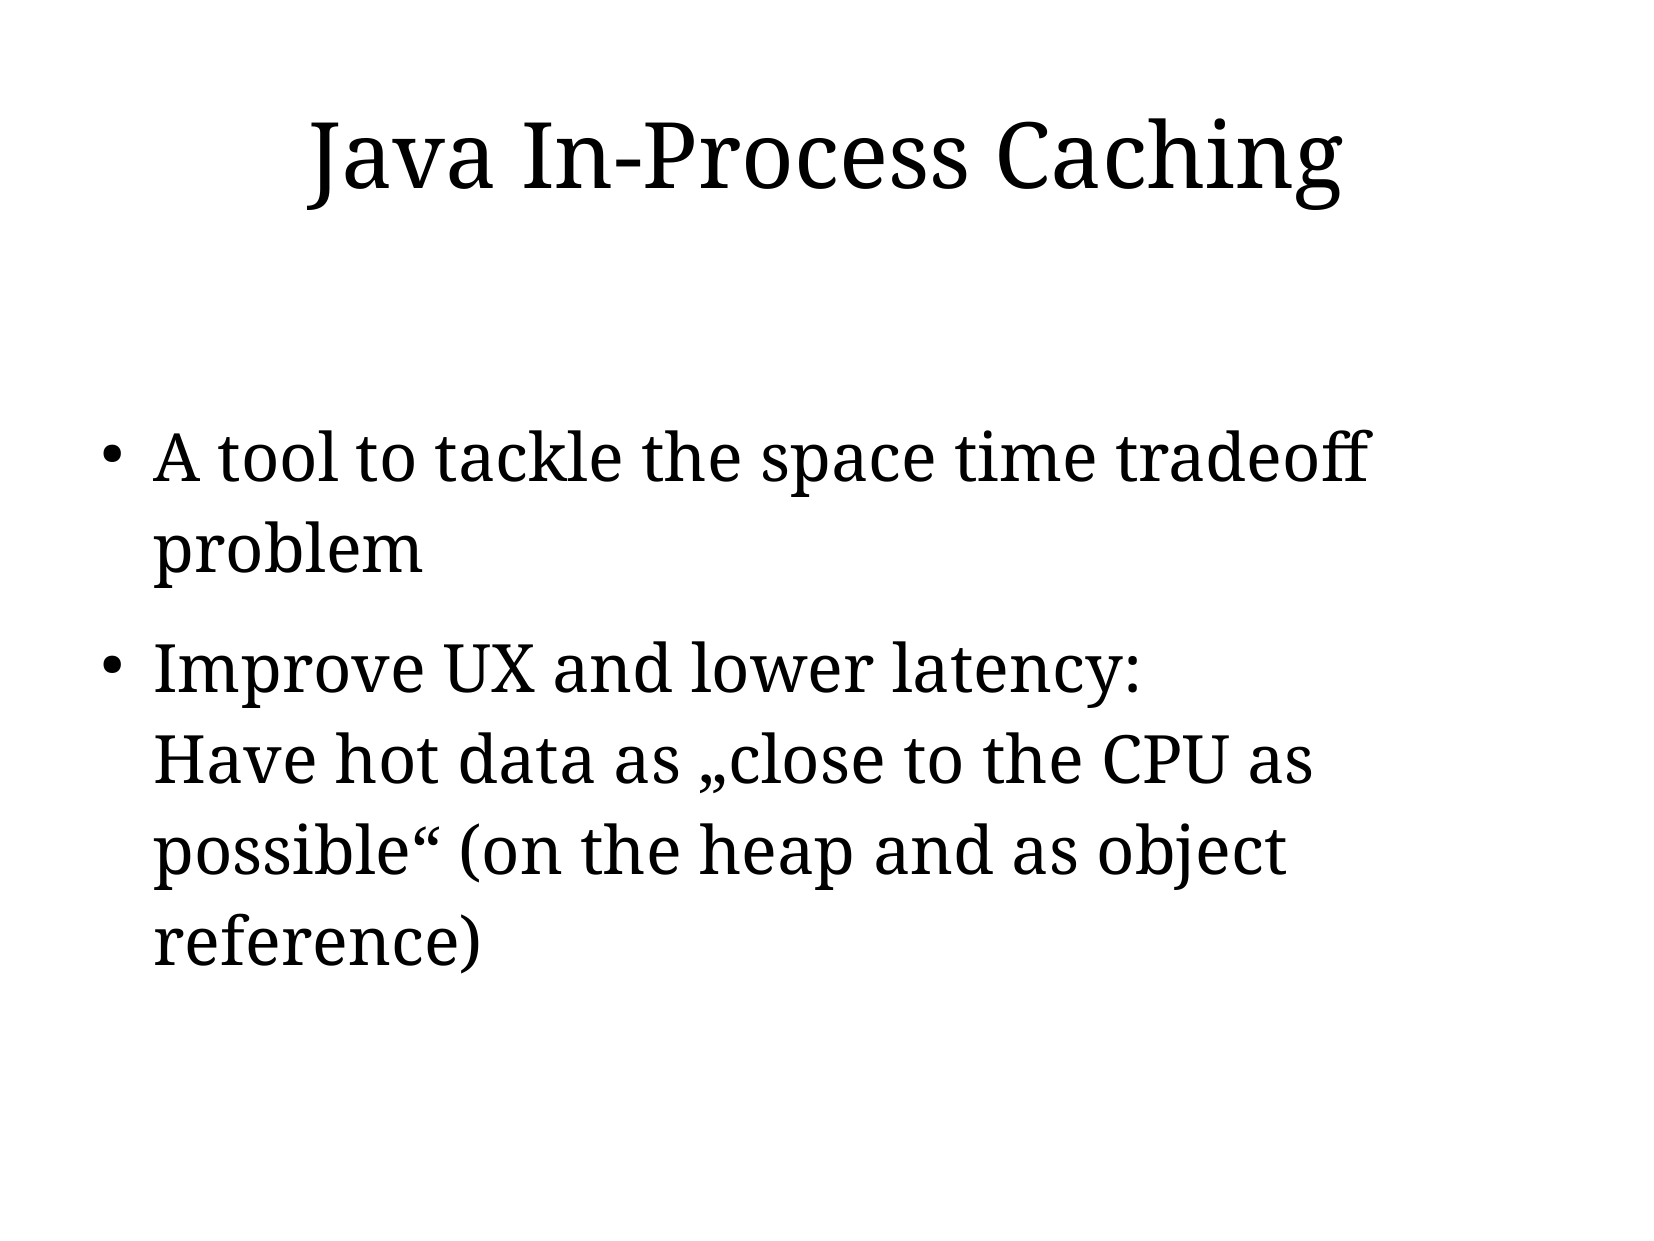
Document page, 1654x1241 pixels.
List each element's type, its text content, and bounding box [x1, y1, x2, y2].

title Java In-Process Caching [82, 49, 1571, 257]
list A tool to tackle the space time tradeoff problem Improve UX and lower latency: Have hot data as „close to the CPU as possible“ (on the heap and as object reference) [82, 290, 1571, 1010]
